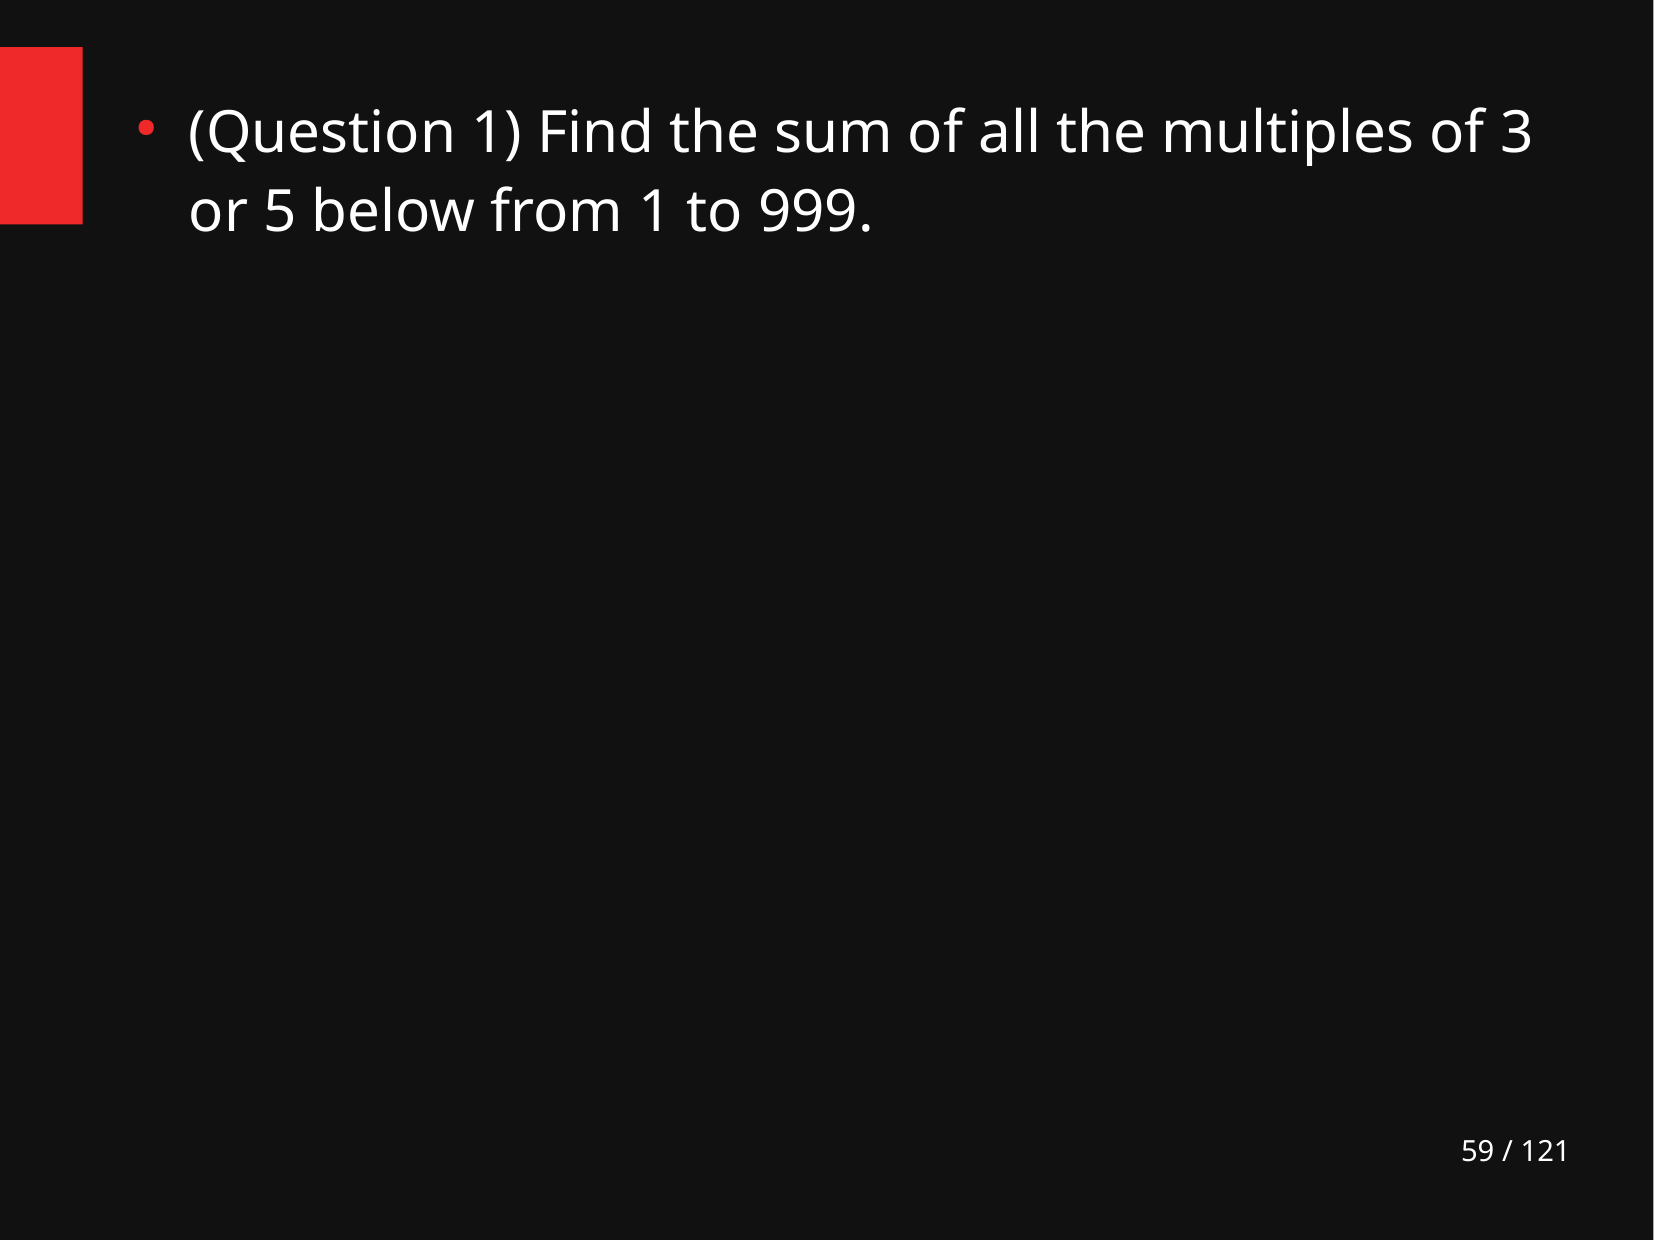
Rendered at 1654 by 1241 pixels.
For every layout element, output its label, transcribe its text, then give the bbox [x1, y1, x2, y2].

list (Question 1) Find the sum of all the multiples of 3 or 5 below from 1 to 999. [118, 90, 1536, 1074]
